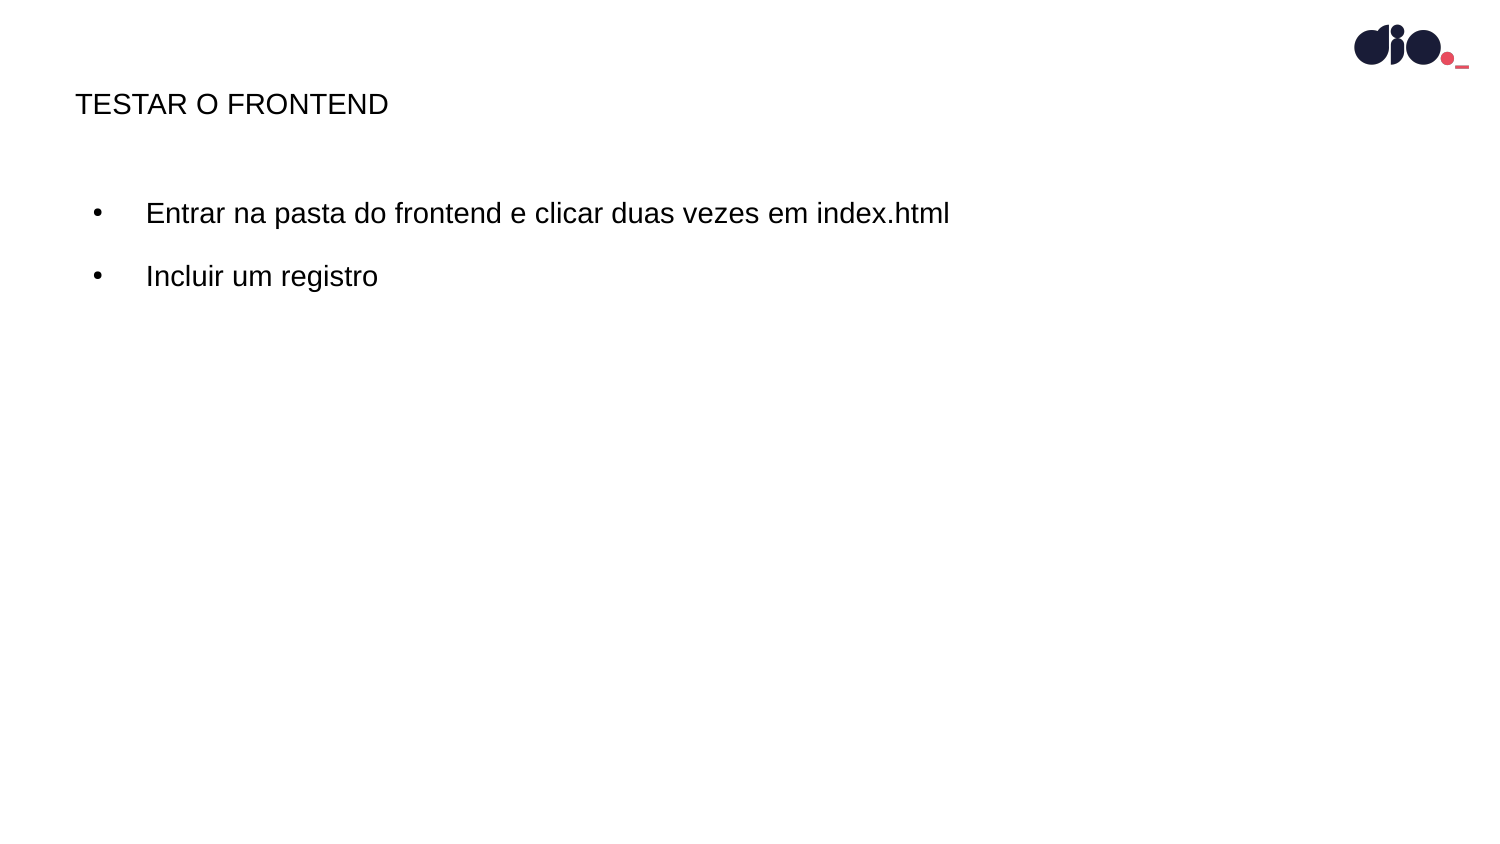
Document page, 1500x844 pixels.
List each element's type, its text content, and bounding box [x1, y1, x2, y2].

picture [1339, 15, 1479, 78]
list Entrar na pasta do frontend e clicar duas vezes em index.html Incluir um registro [75, 197, 1425, 331]
title TESTAR O FRONTEND [75, 33, 1425, 175]
